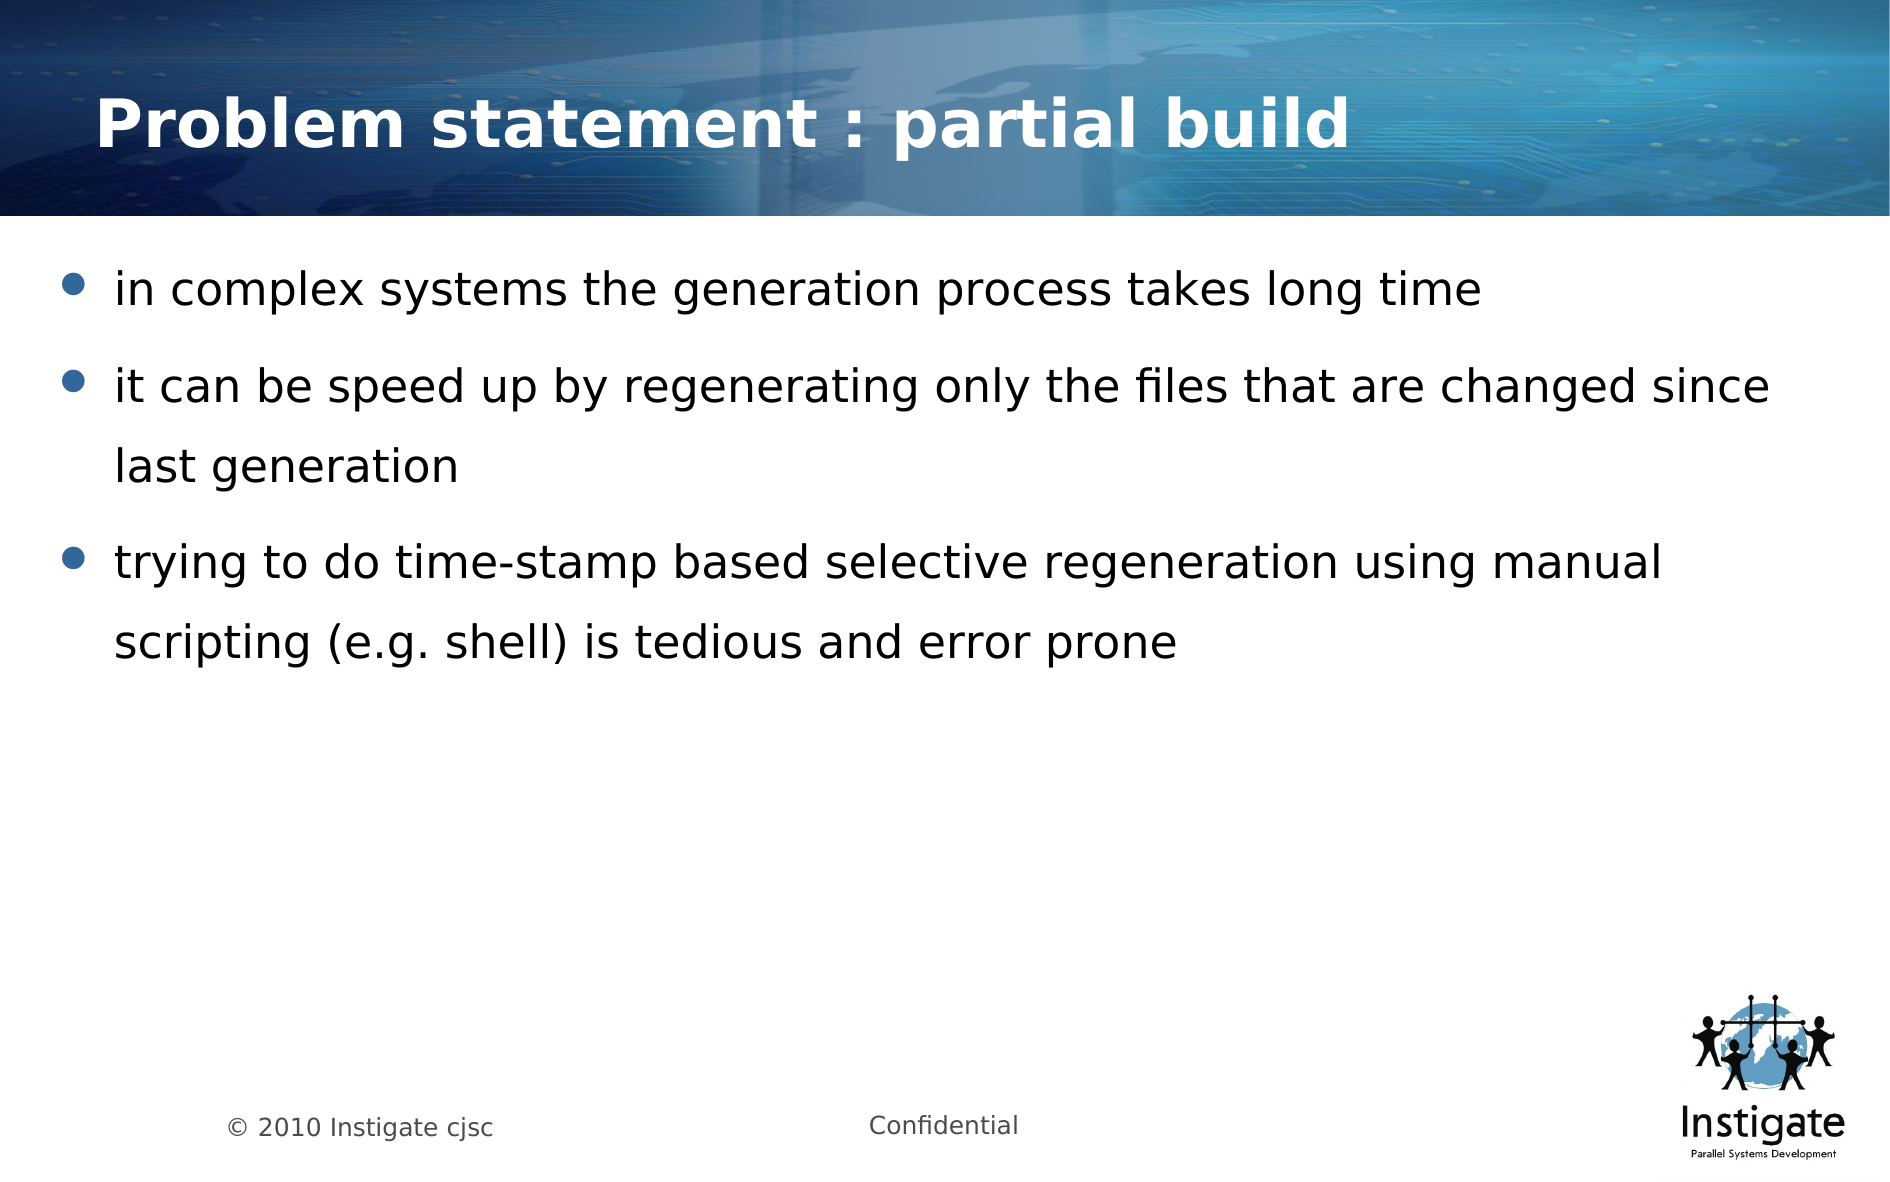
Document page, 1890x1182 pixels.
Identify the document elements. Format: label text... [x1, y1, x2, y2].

picture [1650, 956, 1876, 1182]
picture [0, 0, 1890, 216]
list in complex systems the generation process takes long time it can be speed up by regenerating only the files that are changed since last generation trying to do time-stamp based selective regeneration using manual scripting (e.g. shell) is tedious and error prone [59, 236, 1831, 1001]
title Problem statement : partial build [94, 54, 1793, 210]
